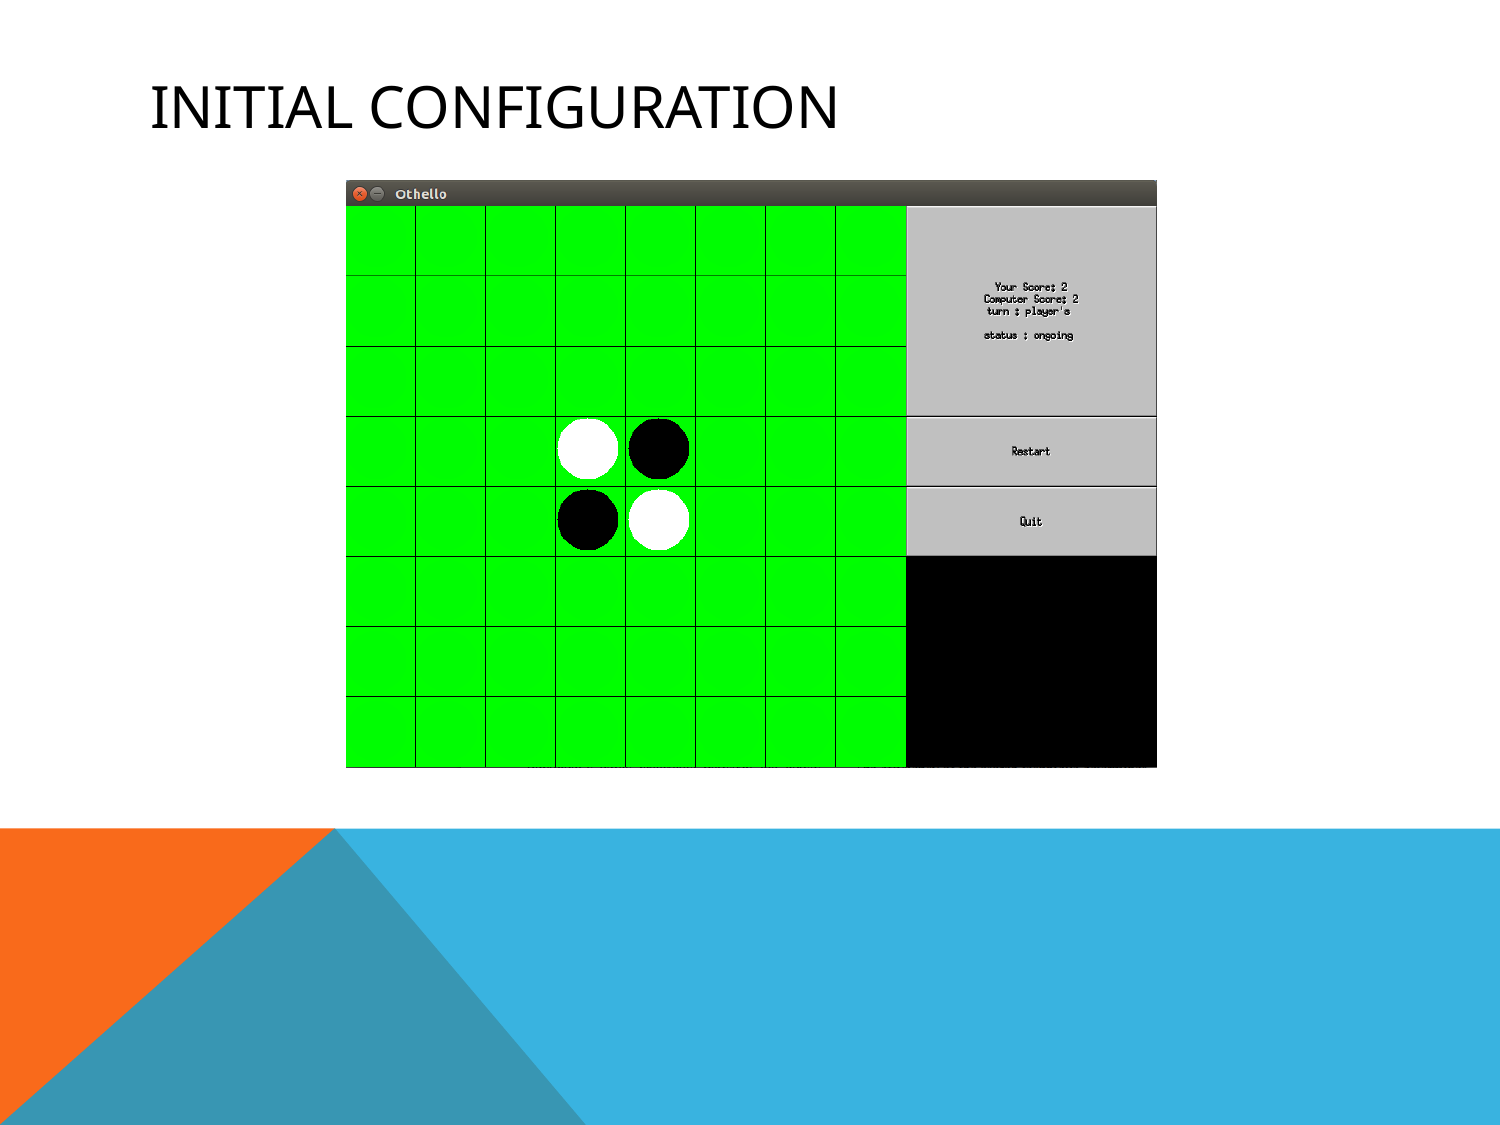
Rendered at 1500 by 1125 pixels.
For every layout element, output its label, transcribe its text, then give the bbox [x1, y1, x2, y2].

picture [346, 180, 1157, 768]
title Initial configuration [135, 60, 1369, 150]
